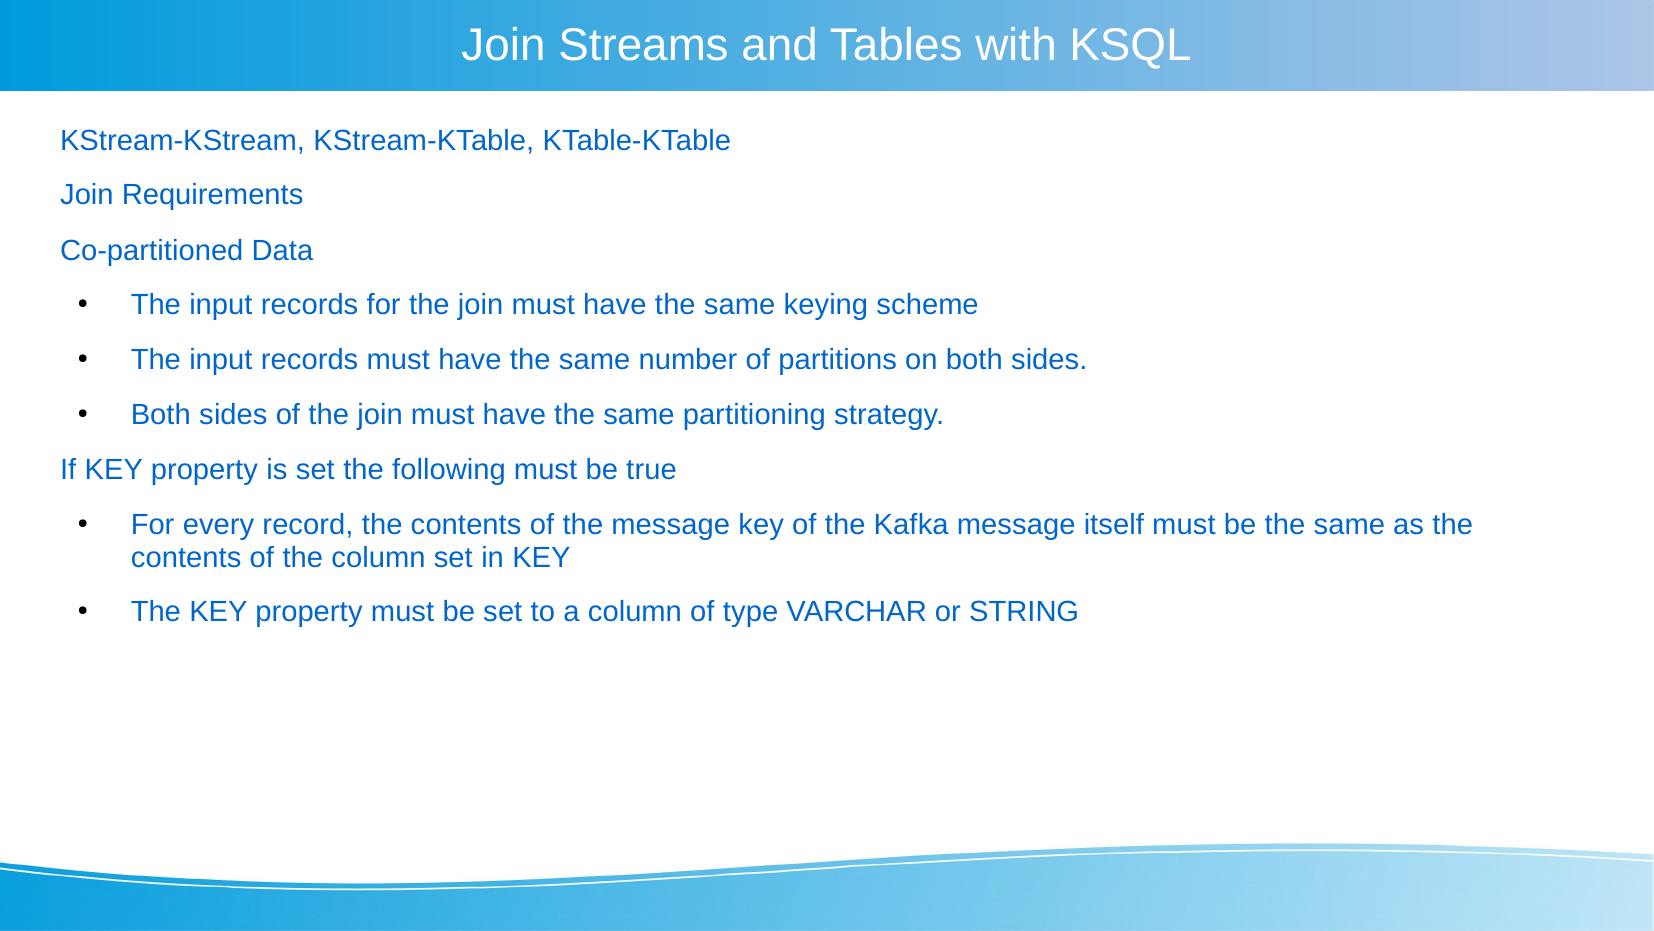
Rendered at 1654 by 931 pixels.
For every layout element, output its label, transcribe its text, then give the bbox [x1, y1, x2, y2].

picture [0, 843, 1654, 931]
list KStream-KStream, KStream-KTable, KTable-KTable Join Requirements Co-partitioned Data The input records for the join must have the same keying scheme The input records must have the same number of partitions on both sides. Both sides of the join must have the same partitioning strategy. If KEY property is set the following must be true For every record, the contents of the message key of the Kafka message itself must be the same as the contents of the column set in KEY The KEY property must be set to a column of type VARCHAR or STRING [60, 123, 1591, 833]
title Join Streams and Tables with KSQL [82, 5, 1571, 85]
